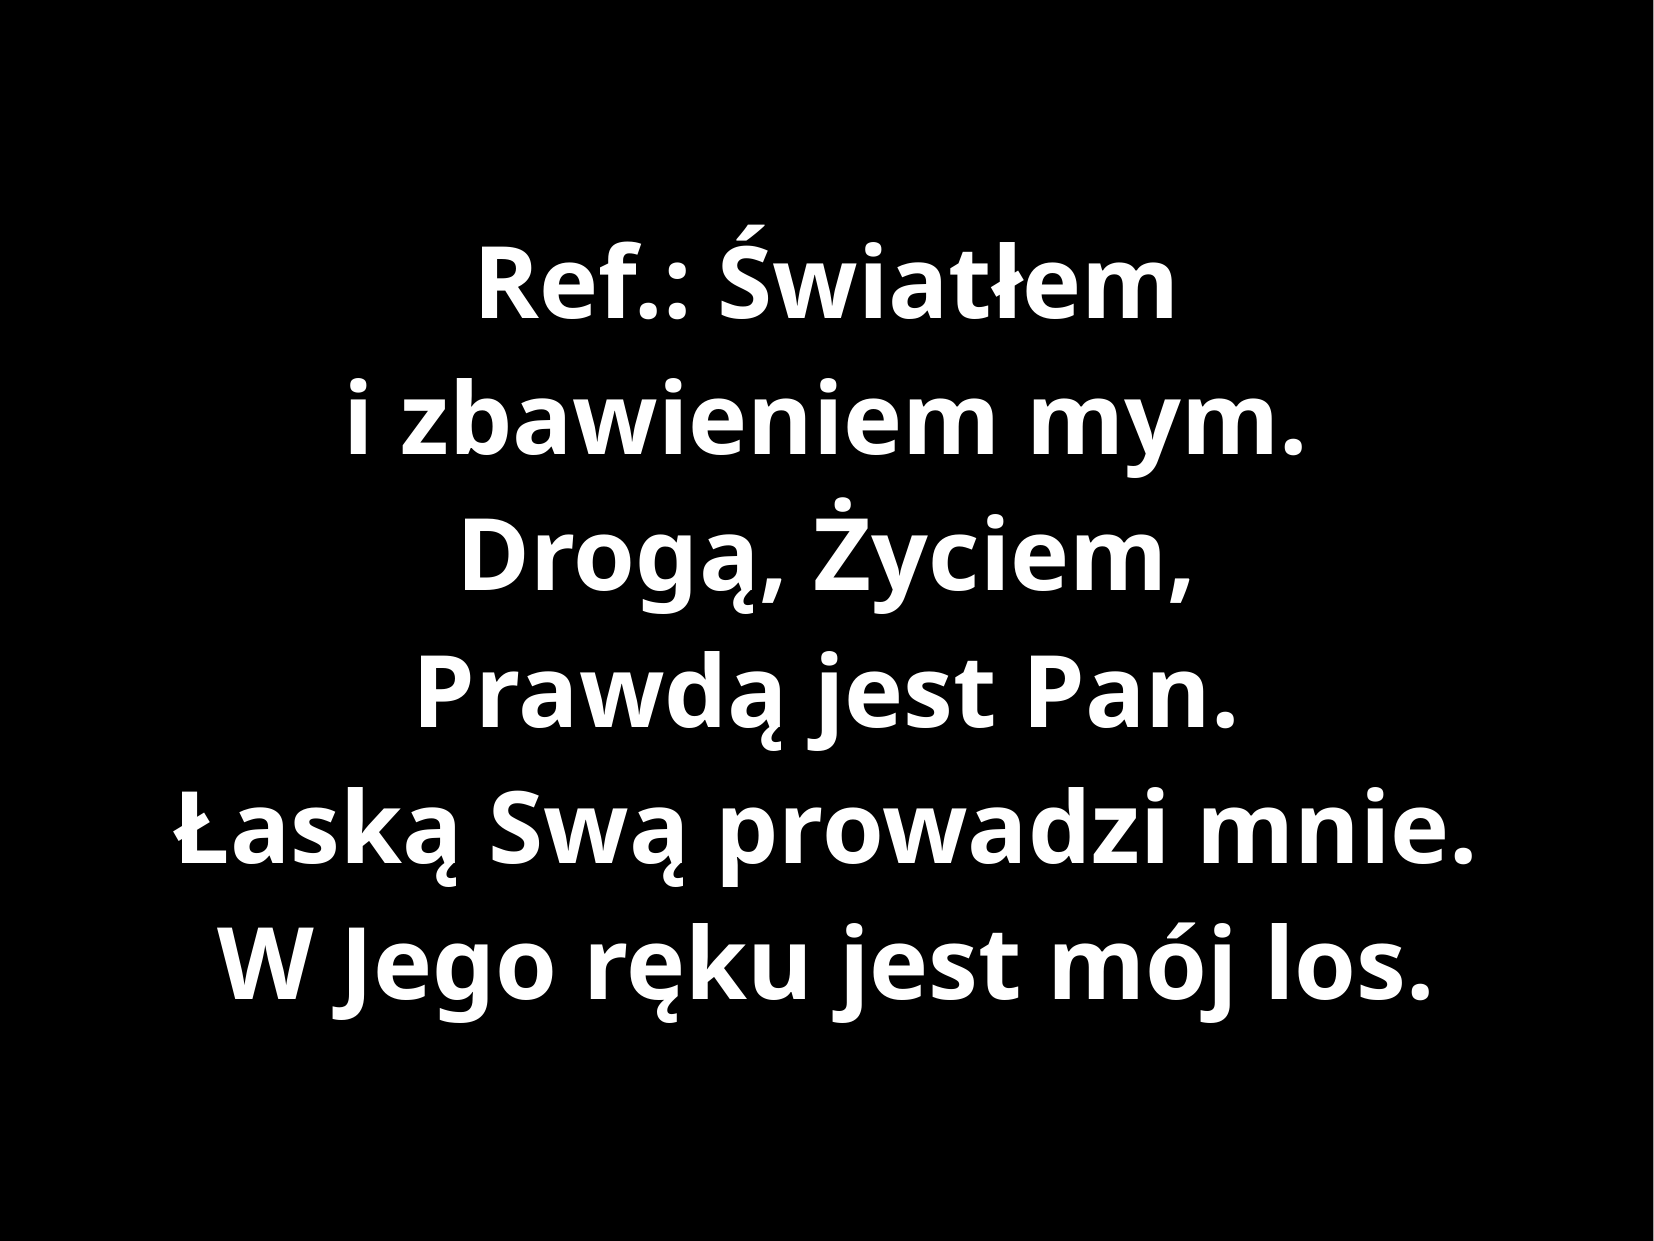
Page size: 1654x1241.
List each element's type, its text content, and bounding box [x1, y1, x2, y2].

title Ref.: Światłem i zbawieniem mym. Drogą, Życiem, Prawdą jest Pan. Łaską Swą prowadzi mnie. W Jego ręku jest mój los. [0, 0, 1654, 1241]
